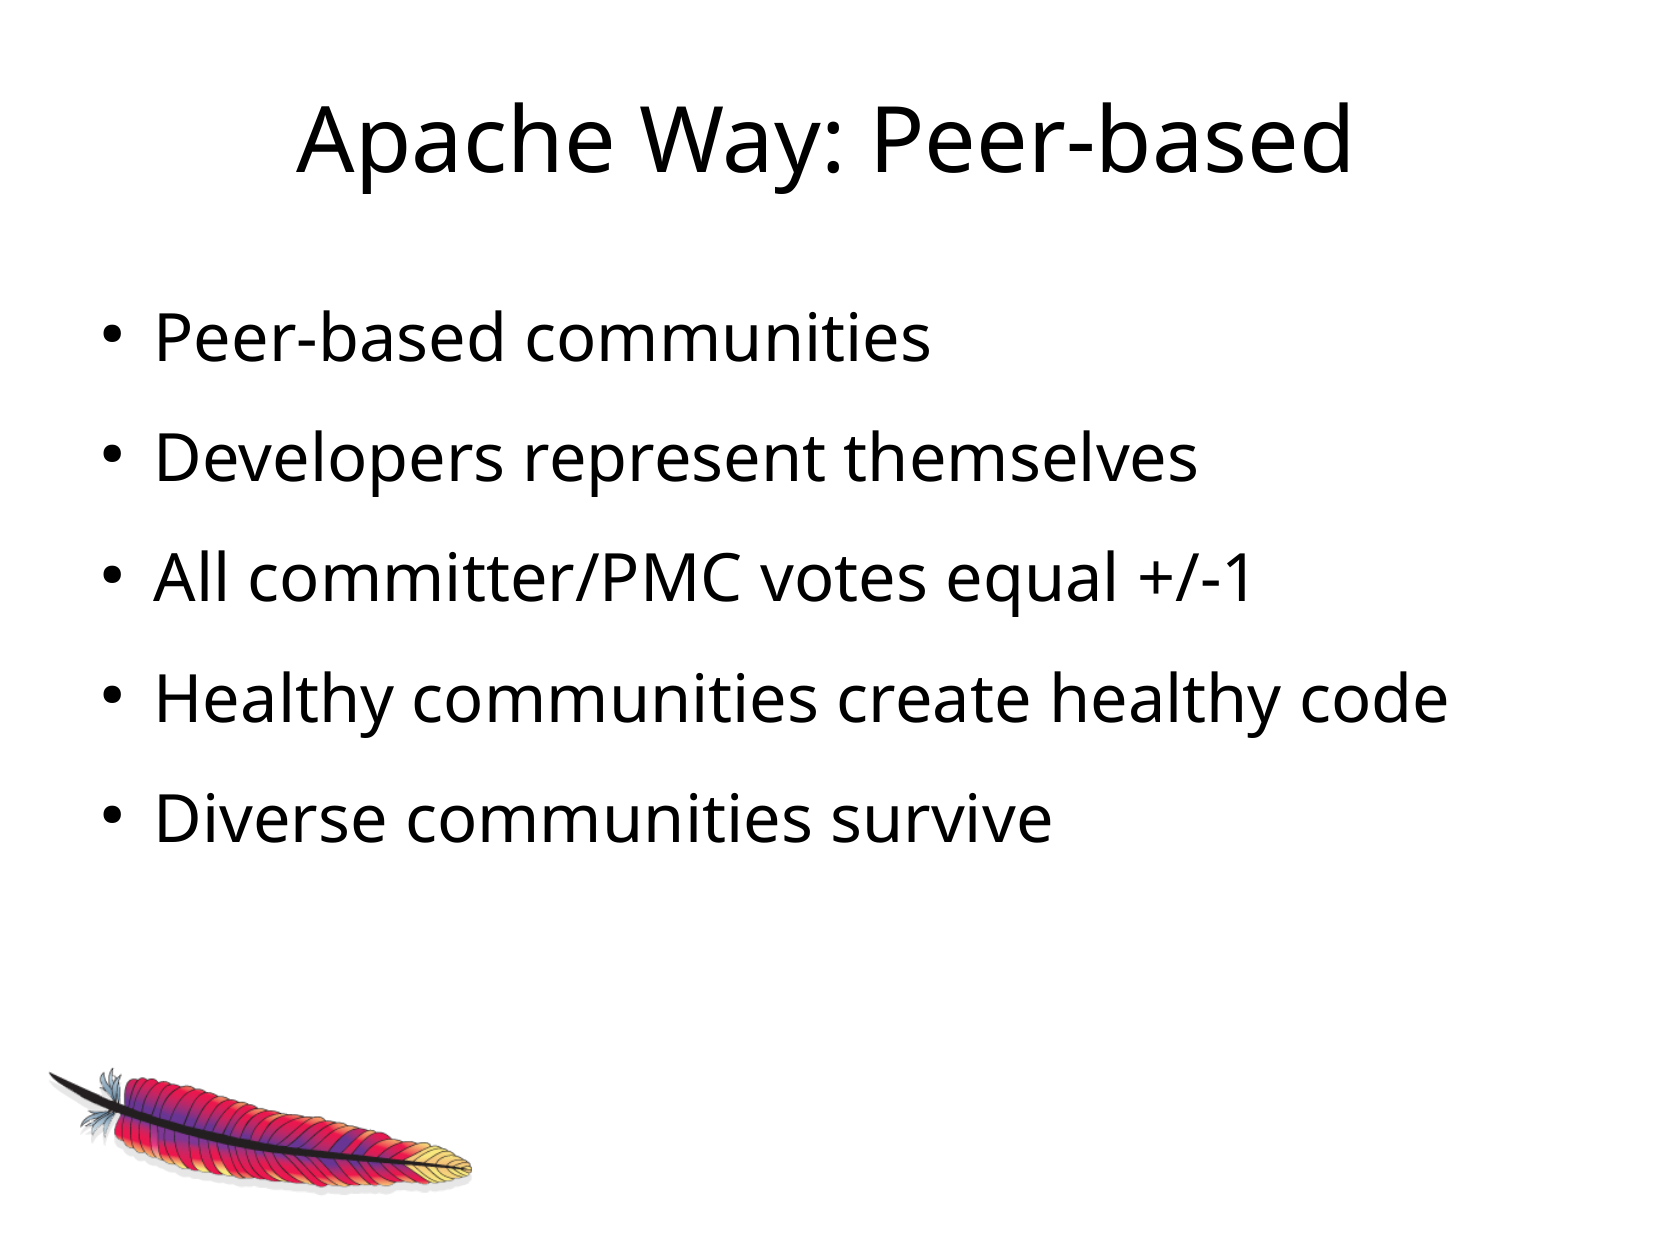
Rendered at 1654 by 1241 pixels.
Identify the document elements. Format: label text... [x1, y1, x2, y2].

title Apache Way: Peer-based [82, 49, 1571, 226]
picture [45, 1064, 477, 1200]
list Peer-based communities Developers represent themselves All committer/PMC votes equal +/-1 Healthy communities create healthy code Diverse communities survive [82, 290, 1571, 1109]
